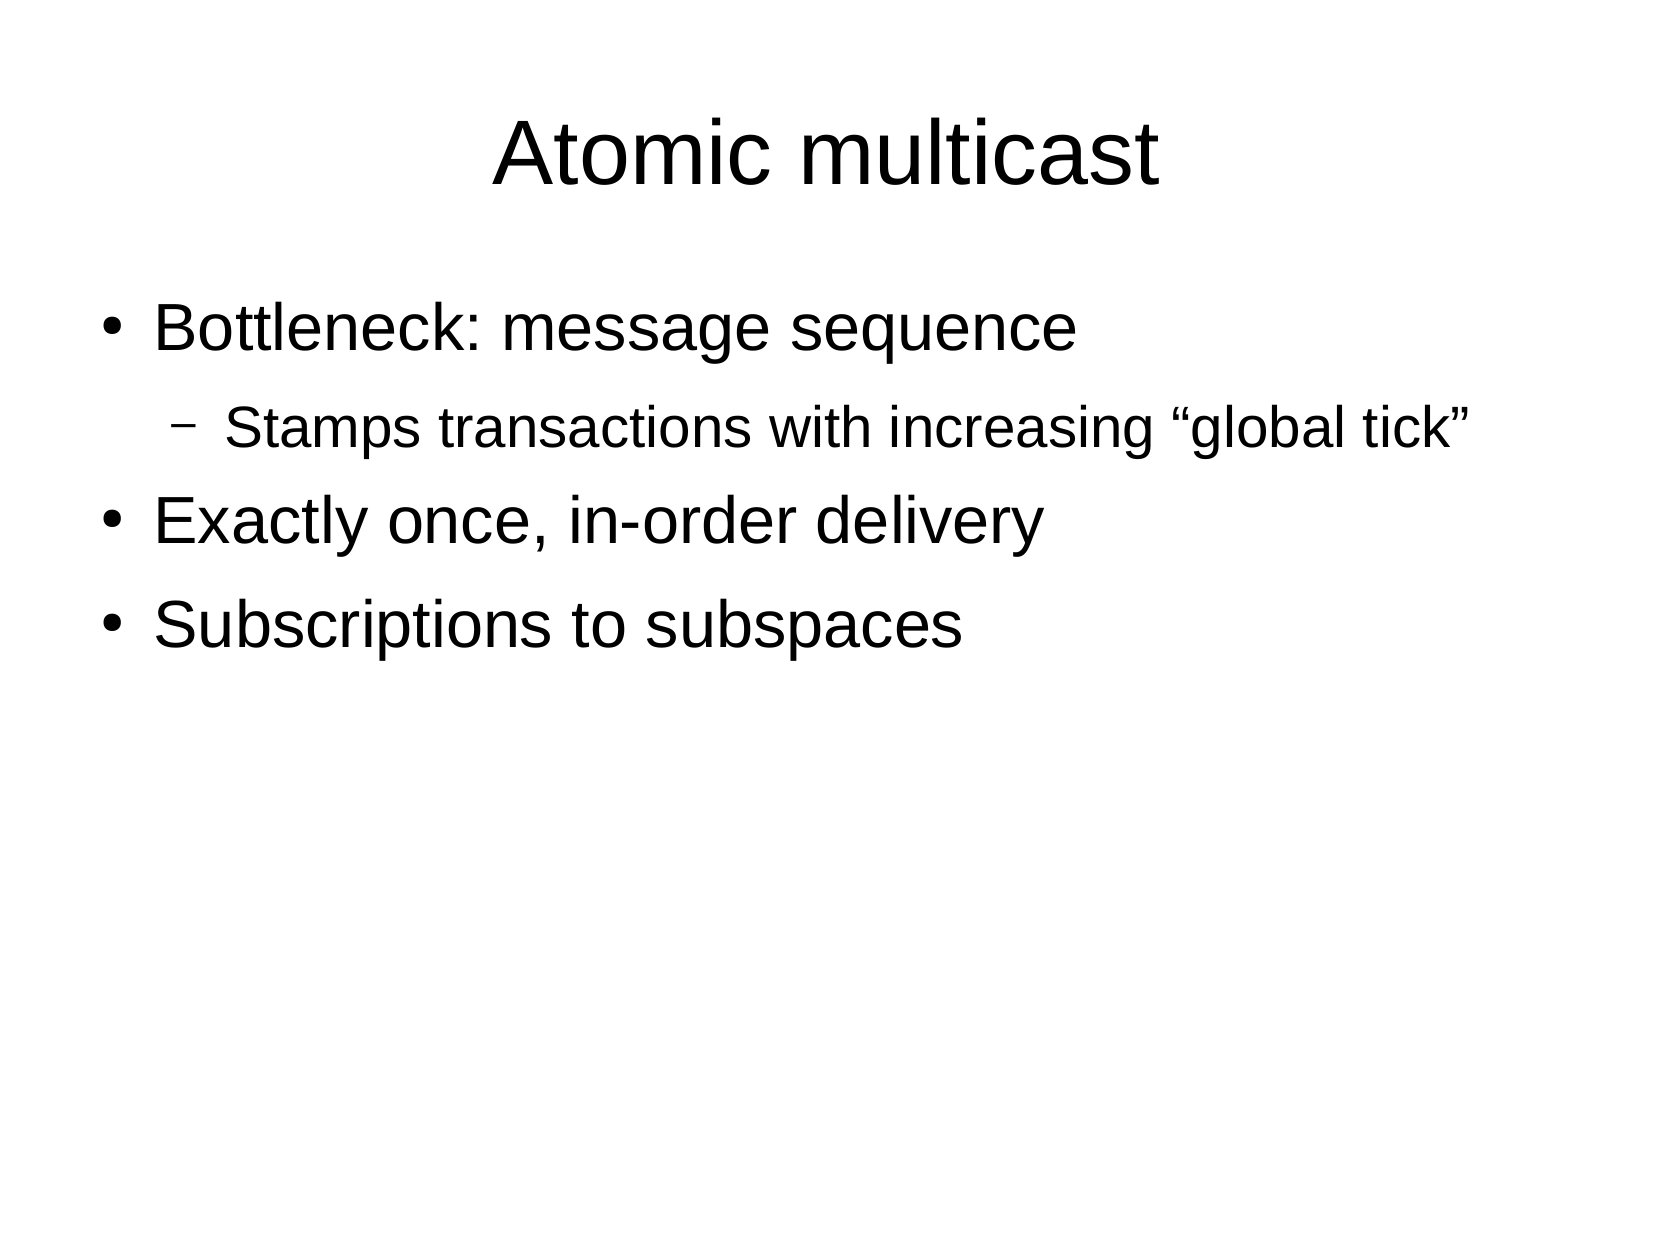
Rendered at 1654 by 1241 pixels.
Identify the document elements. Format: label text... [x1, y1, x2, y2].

title Atomic multicast [82, 49, 1571, 257]
list Bottleneck: message sequence Stamps transactions with increasing “global tick” Exactly once, in-order delivery Subscriptions to subspaces [82, 290, 1538, 1010]
